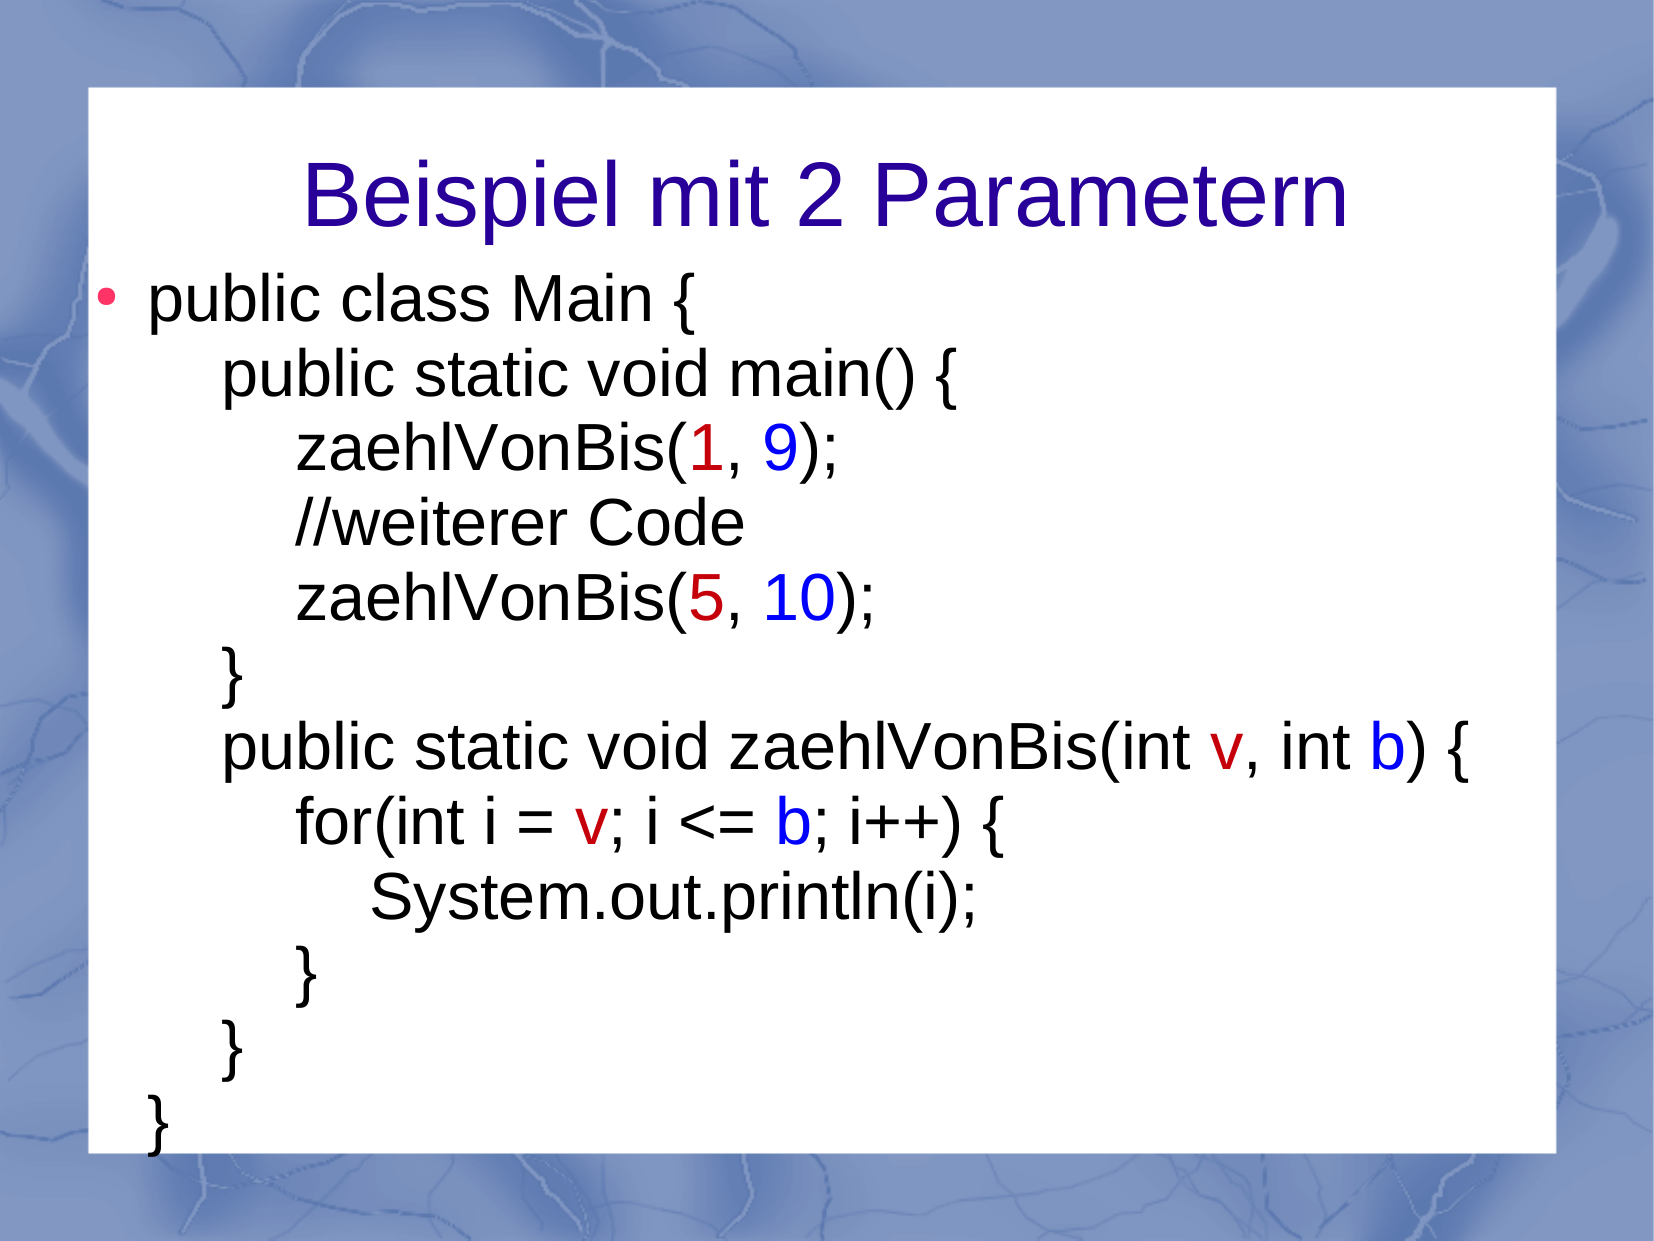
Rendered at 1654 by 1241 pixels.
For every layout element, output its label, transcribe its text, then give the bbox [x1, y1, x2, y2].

list public class Main { public static void main() { zaehlVonBis(1, 9); //weiterer Code zaehlVonBis(5, 10); } public static void zaehlVonBis(int v, int b) { for(int i = v; i <= b; i++) { System.out.println(i); } } } [76, 260, 1566, 1159]
picture [0, 0, 1654, 1241]
title Beispiel mit 2 Parametern [118, 90, 1536, 260]
